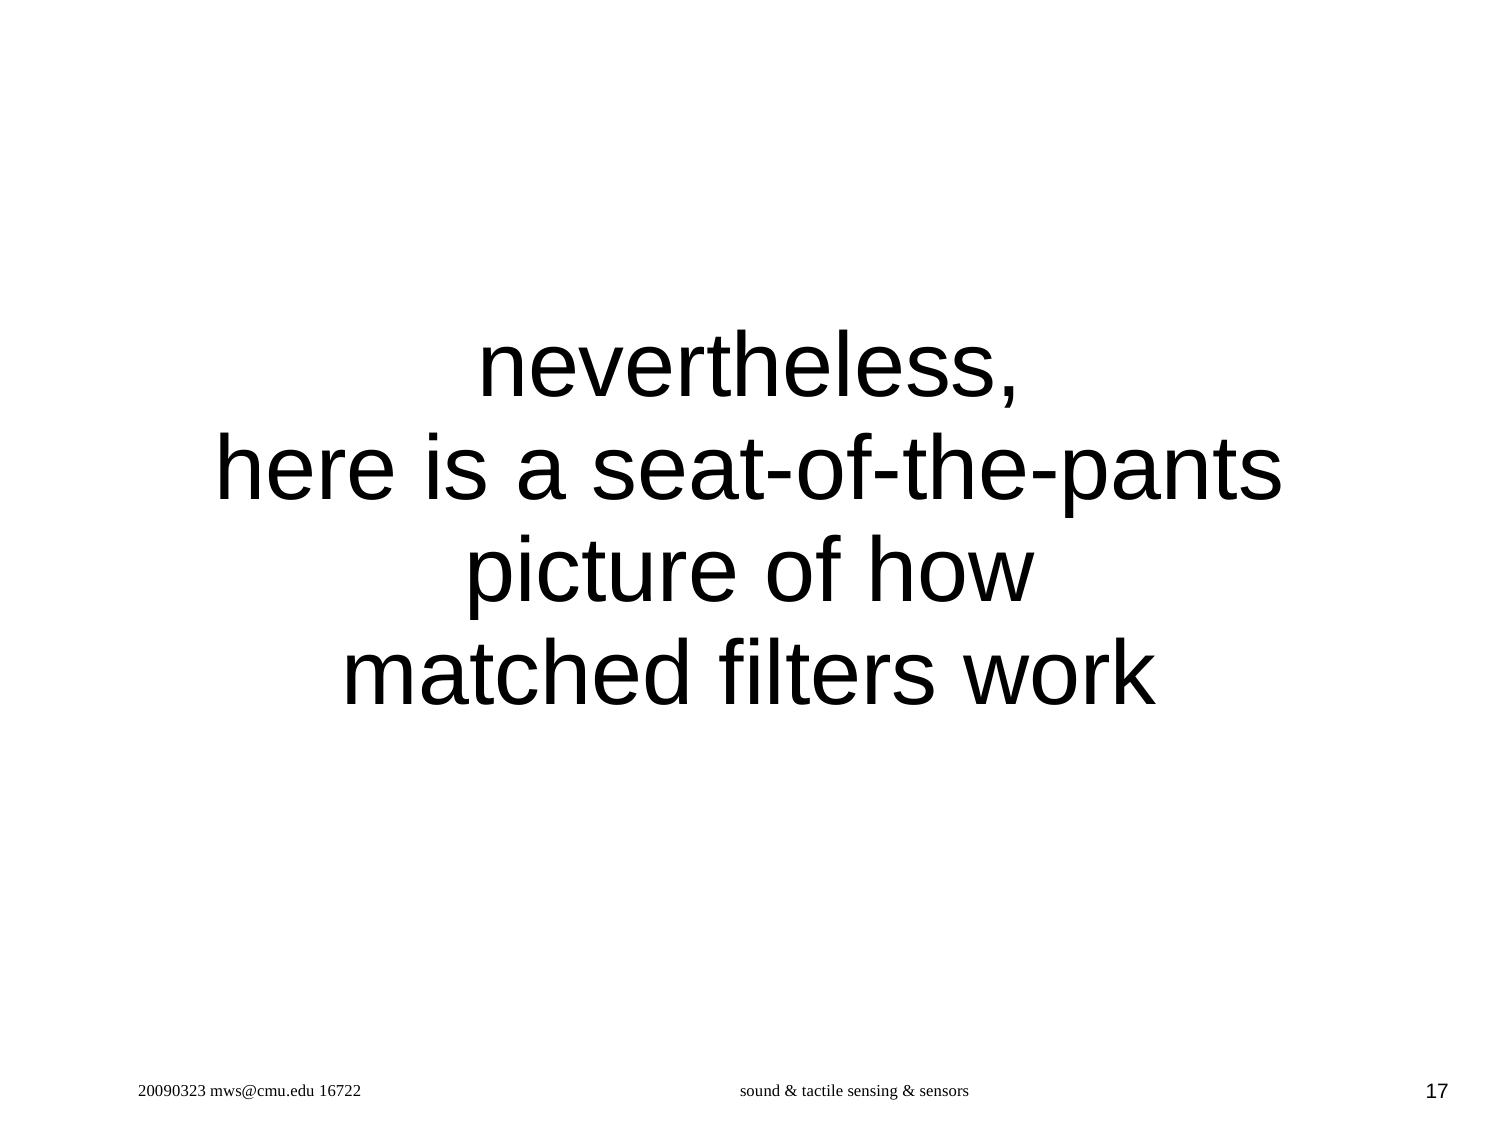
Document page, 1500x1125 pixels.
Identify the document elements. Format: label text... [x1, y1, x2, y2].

title nevertheless, here is a seat-of-the-pants picture of how matched filters work [112, 224, 1388, 813]
